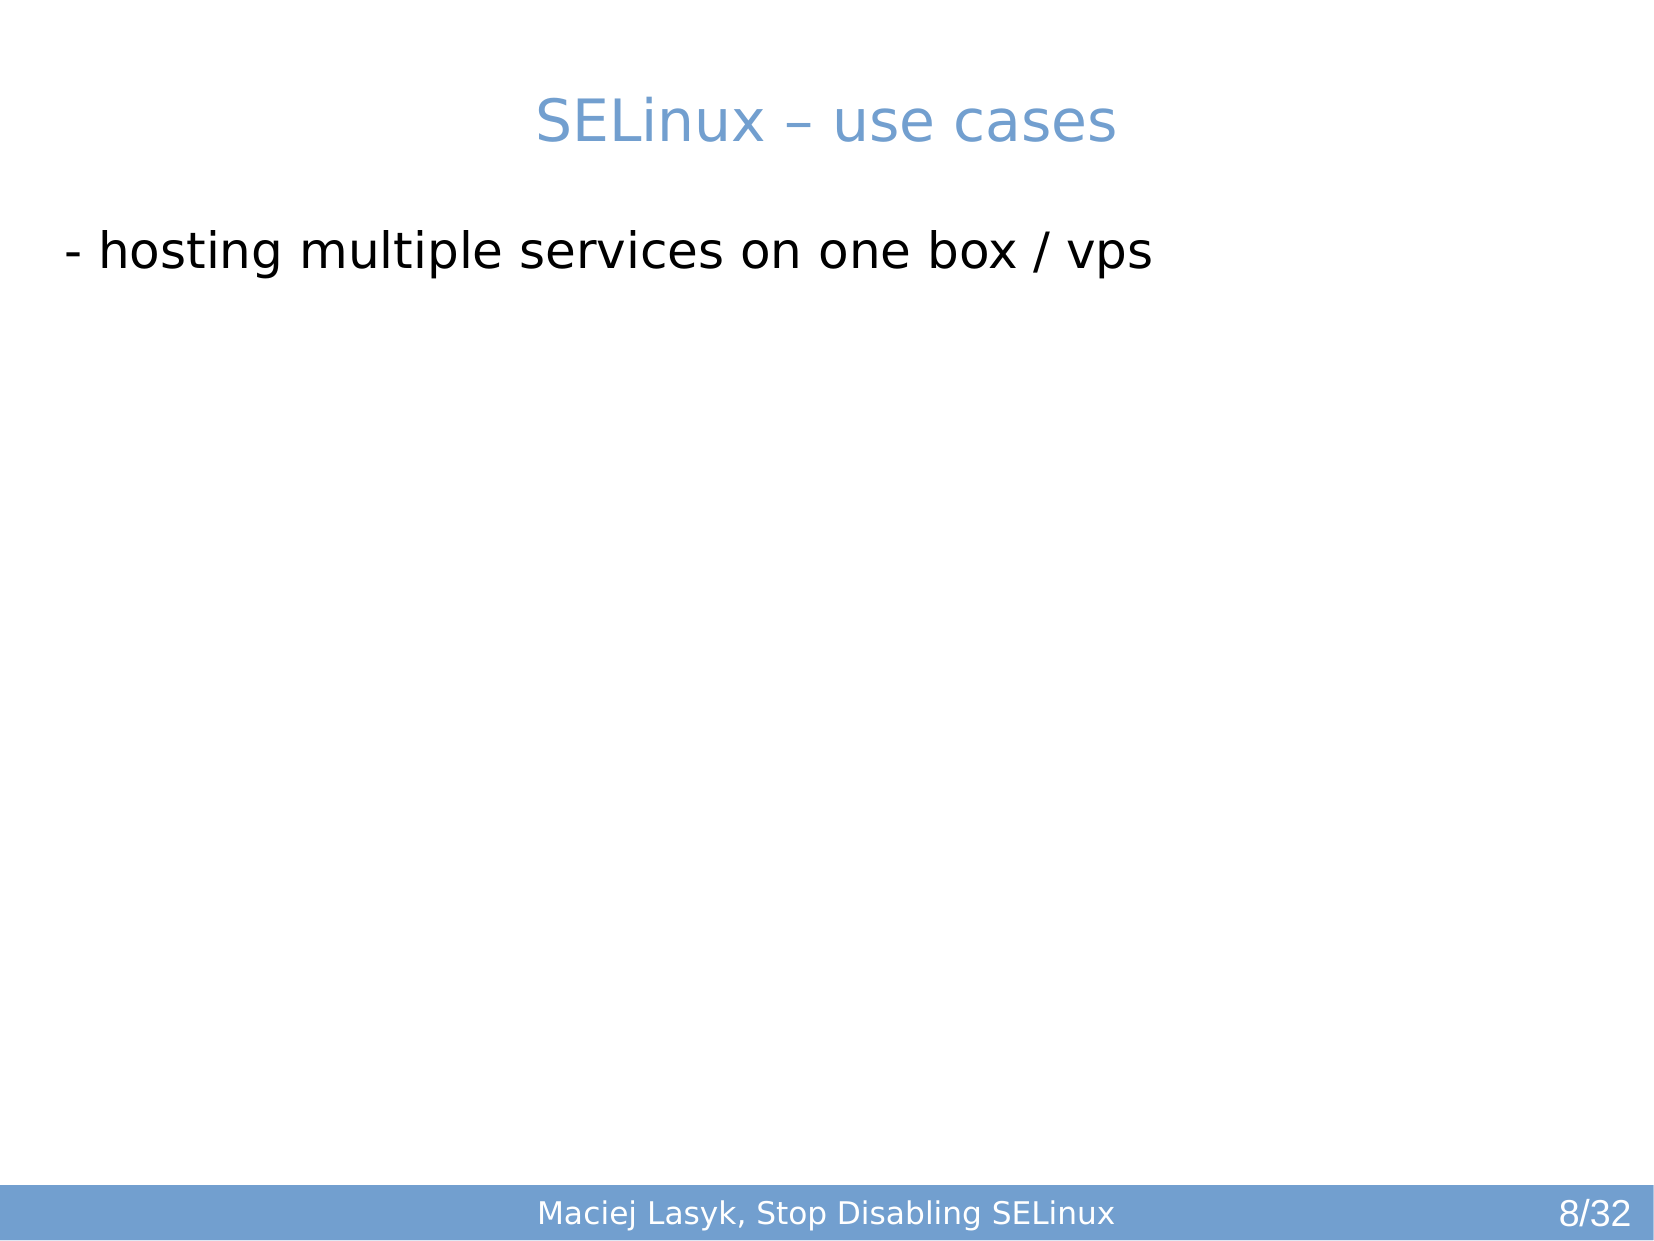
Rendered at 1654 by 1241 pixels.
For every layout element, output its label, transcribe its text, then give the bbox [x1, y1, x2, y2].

text_box - hosting multiple services on one box / vps [49, 214, 1170, 288]
text_box SELinux – use cases [520, 79, 1133, 163]
text_box [1647, 1185, 1654, 1241]
text_box Maciej Lasyk, Stop Disabling SELinux [522, 1188, 1132, 1240]
text_box [0, 1185, 1533, 1241]
text_box 8/32 [1533, 1185, 1647, 1241]
